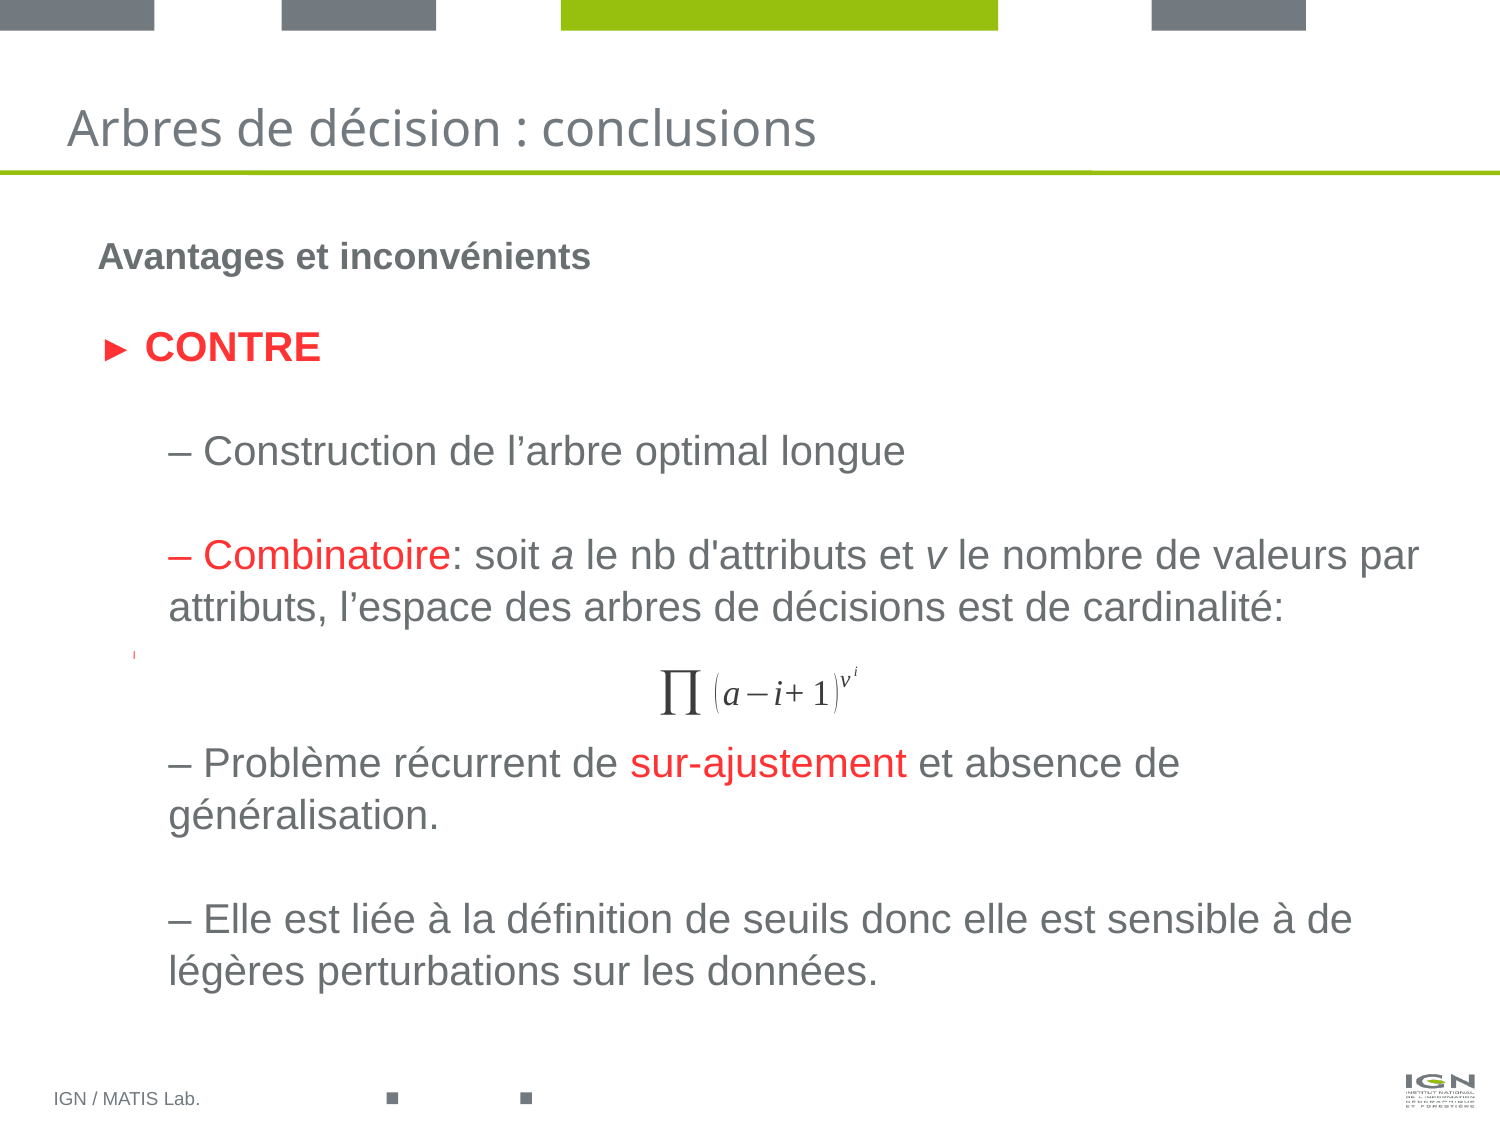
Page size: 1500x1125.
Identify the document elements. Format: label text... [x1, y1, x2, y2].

picture [1404, 1074, 1475, 1108]
text_box Arbres de décision : conclusions [53, 80, 1425, 173]
text_box IGN / MATIS Lab. [38, 1067, 514, 1125]
picture [649, 662, 875, 721]
text_box ► CONTRE – Construction de l’arbre optimal longue – Combinatoire: soit a le nb d'attributs et v le nombre de valeurs par attributs, l’espace des arbres de décisions est de cardinalité: – Problème récurrent de sur-ajustement et absence de généralisation. – Elle est liée à la définition de seuils donc elle est sensible à de légères perturbations sur les données. [82, 169, 1441, 1053]
